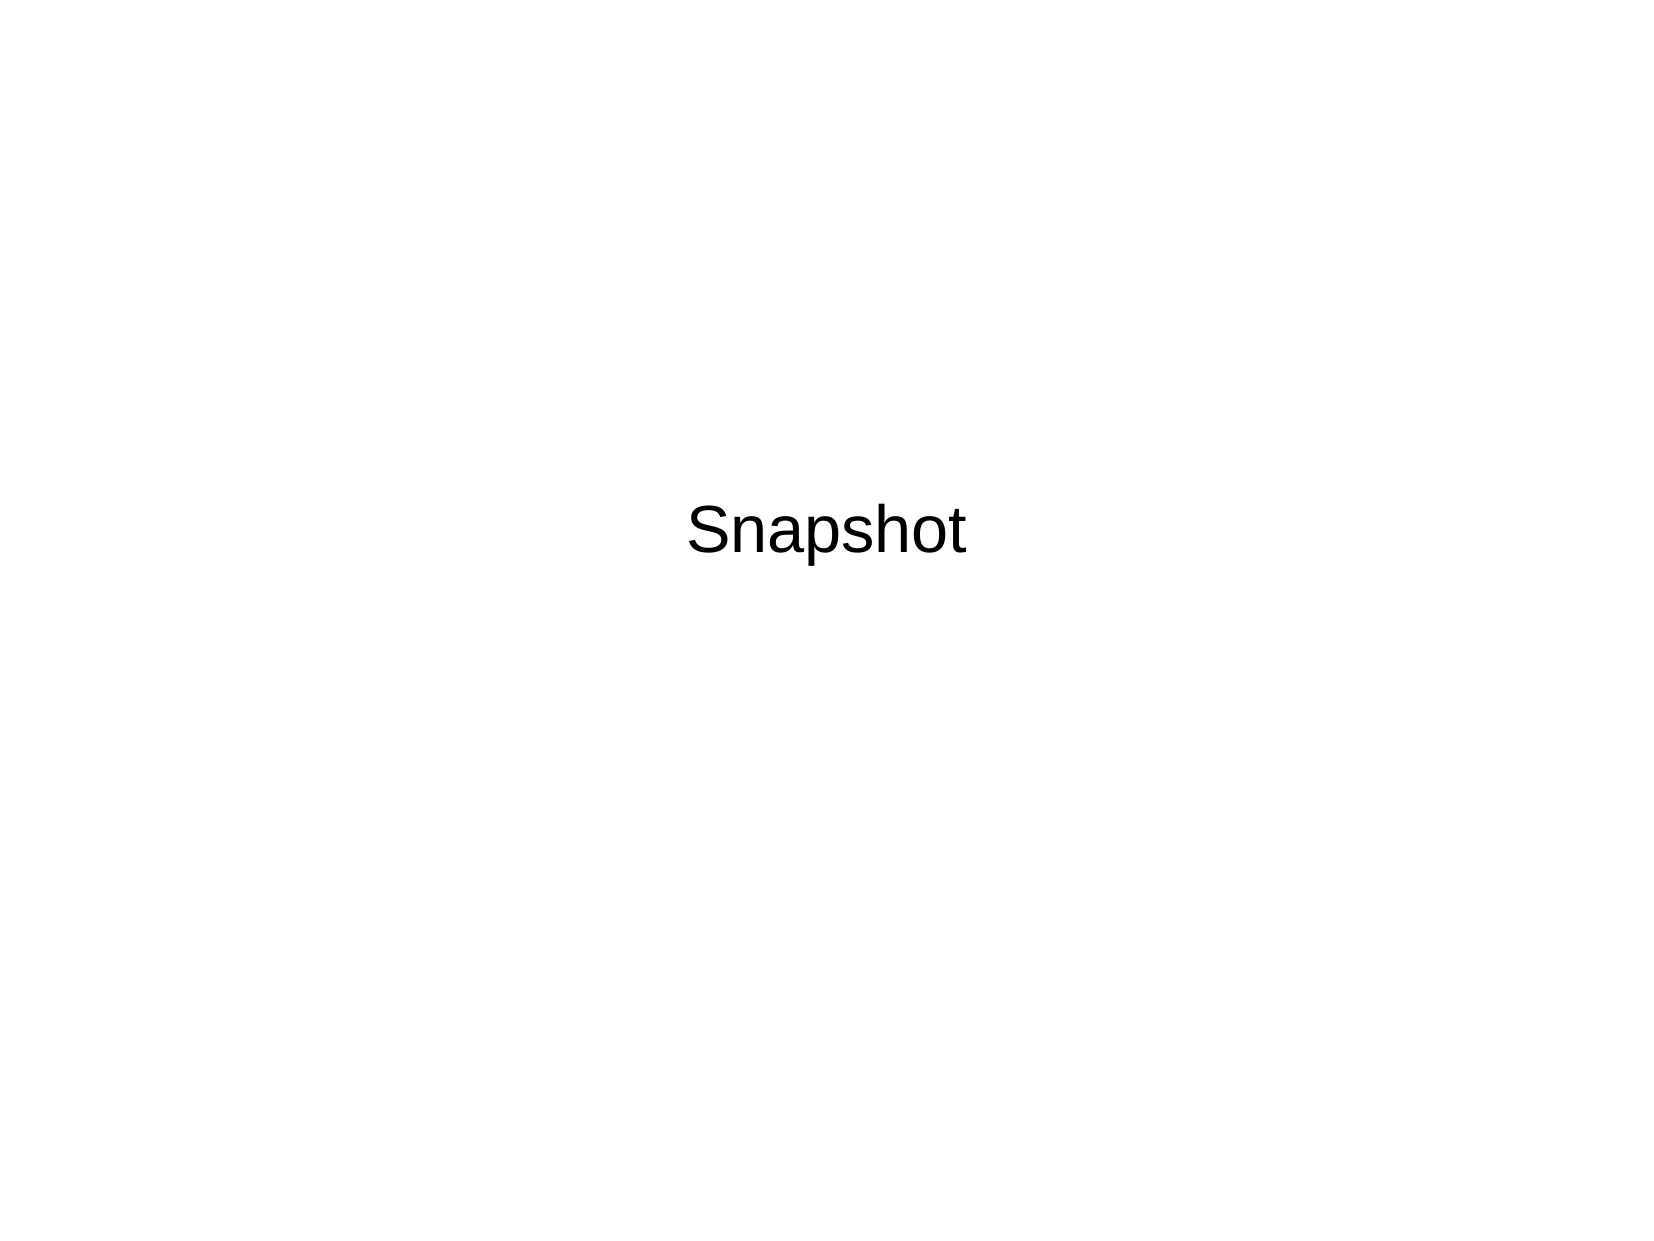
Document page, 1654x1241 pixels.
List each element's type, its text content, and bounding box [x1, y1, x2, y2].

subtitle Snapshot [82, 49, 1571, 1010]
